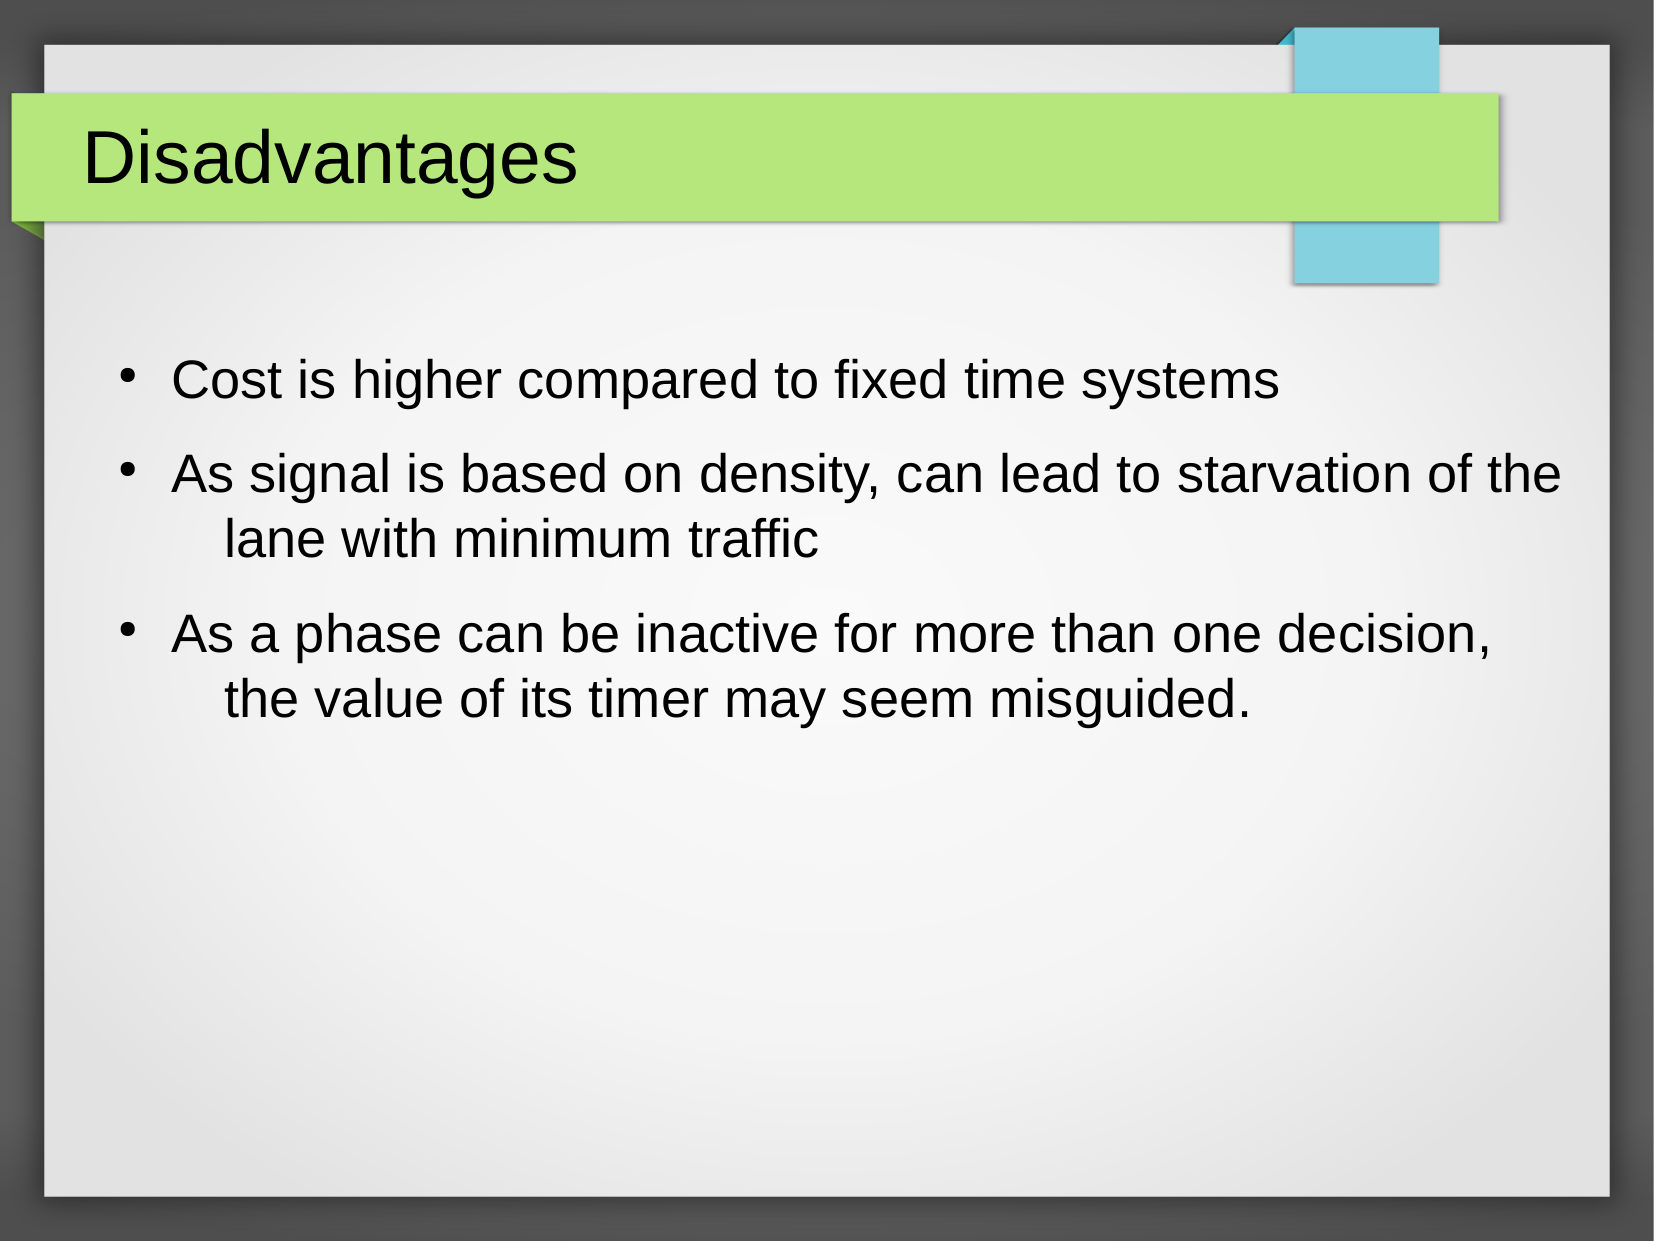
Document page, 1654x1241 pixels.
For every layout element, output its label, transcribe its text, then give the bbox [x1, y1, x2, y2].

title Disadvantages [82, 94, 1264, 213]
text_box [248, 590, 278, 662]
list Cost is higher compared to fixed time systems As signal is based on density, can lead to starvation of the lane with minimum traffic As a phase can be inactive for more than one decision, the value of its timer may seem misguided. [82, 343, 1571, 1063]
